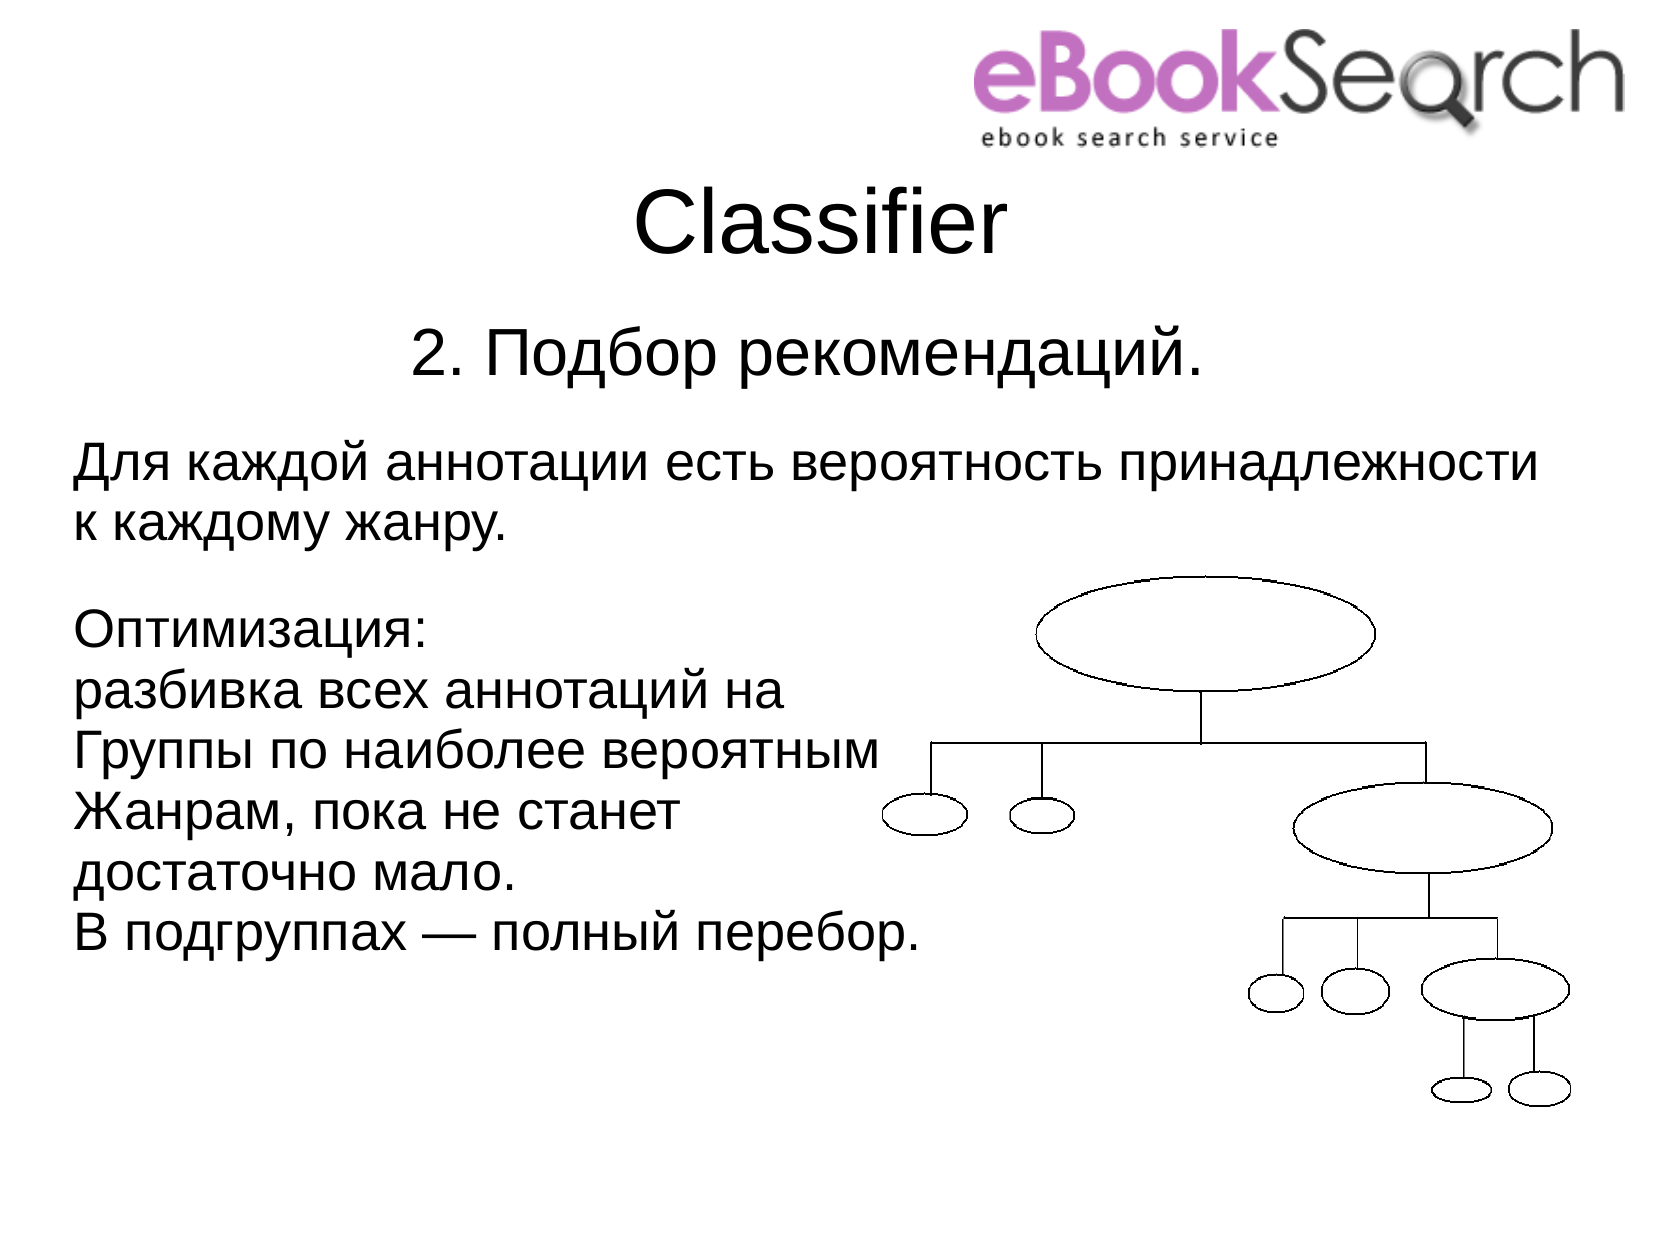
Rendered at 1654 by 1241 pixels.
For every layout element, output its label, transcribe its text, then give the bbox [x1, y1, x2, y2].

title Classifier [76, 118, 1566, 326]
picture [974, 29, 1625, 148]
text_box 2. Подбор рекомендаций. Для каждой аннотации есть вероятность принадлежности к каждому жанру. Оптимизация: разбивка всех аннотаций на Группы по наиболее вероятным Жанрам, пока не станет достаточно мало. В подгруппах — полный перебор. [59, 307, 1595, 1197]
